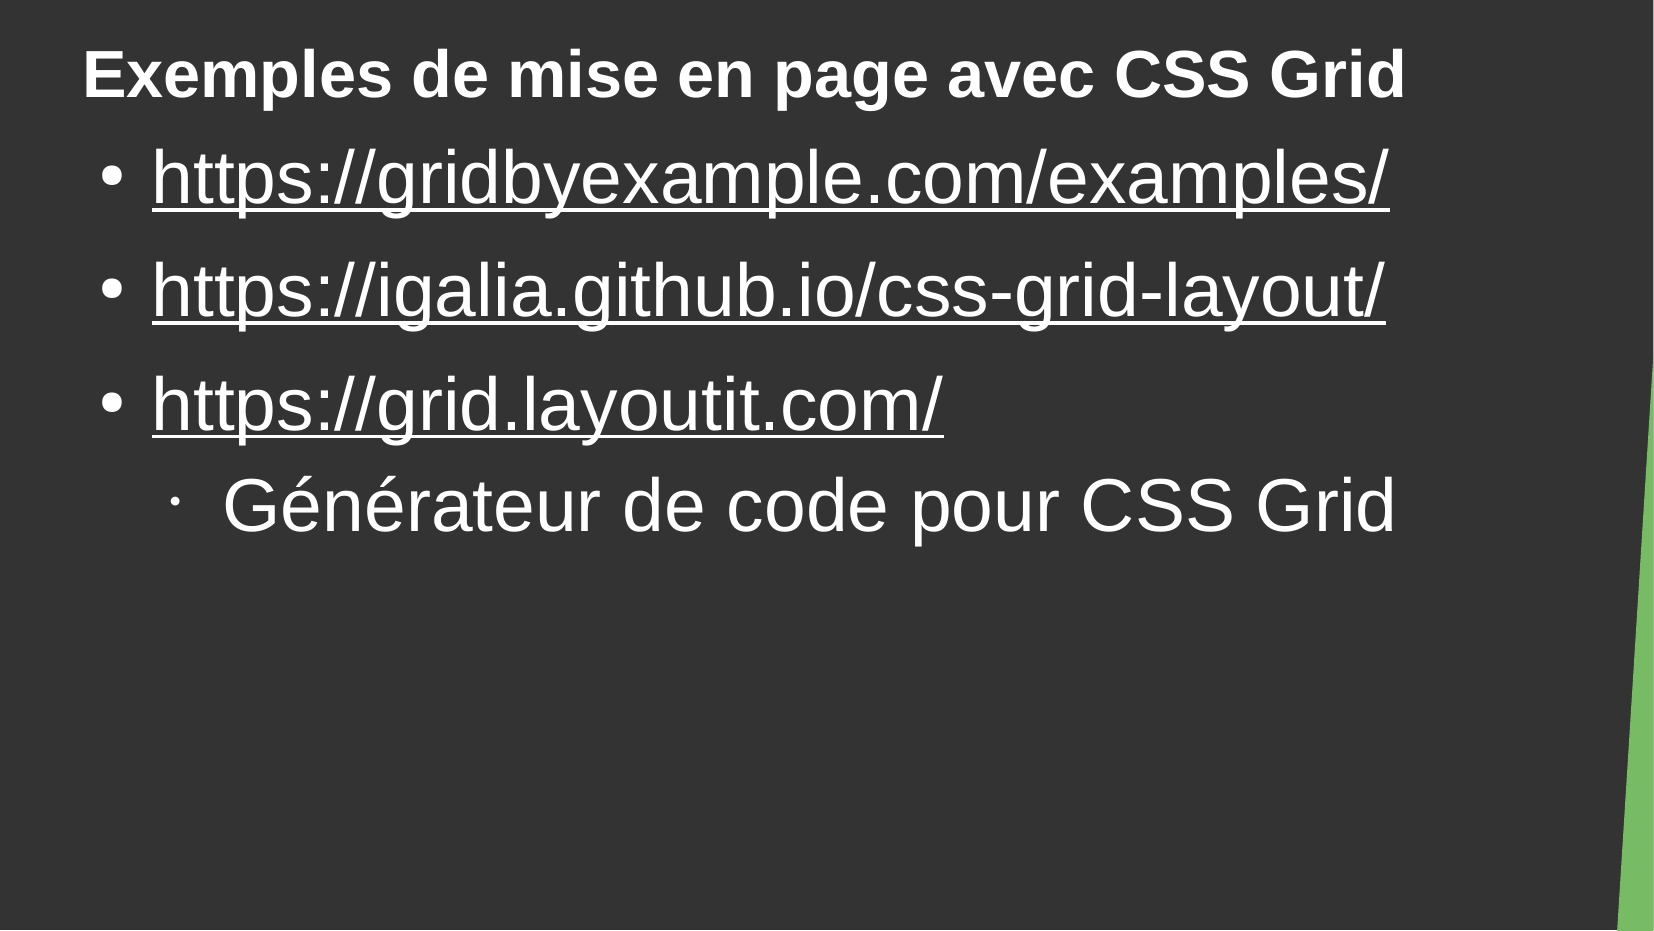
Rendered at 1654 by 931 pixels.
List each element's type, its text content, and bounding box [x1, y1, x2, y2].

list https://gridbyexample.com/examples/ https://igalia.github.io/css-grid-layout/ https://grid.layoutit.com/ Générateur de code pour CSS Grid [80, 135, 1620, 674]
text_box [1617, 344, 1654, 931]
title Exemples de mise en page avec CSS Grid [82, 37, 1571, 114]
